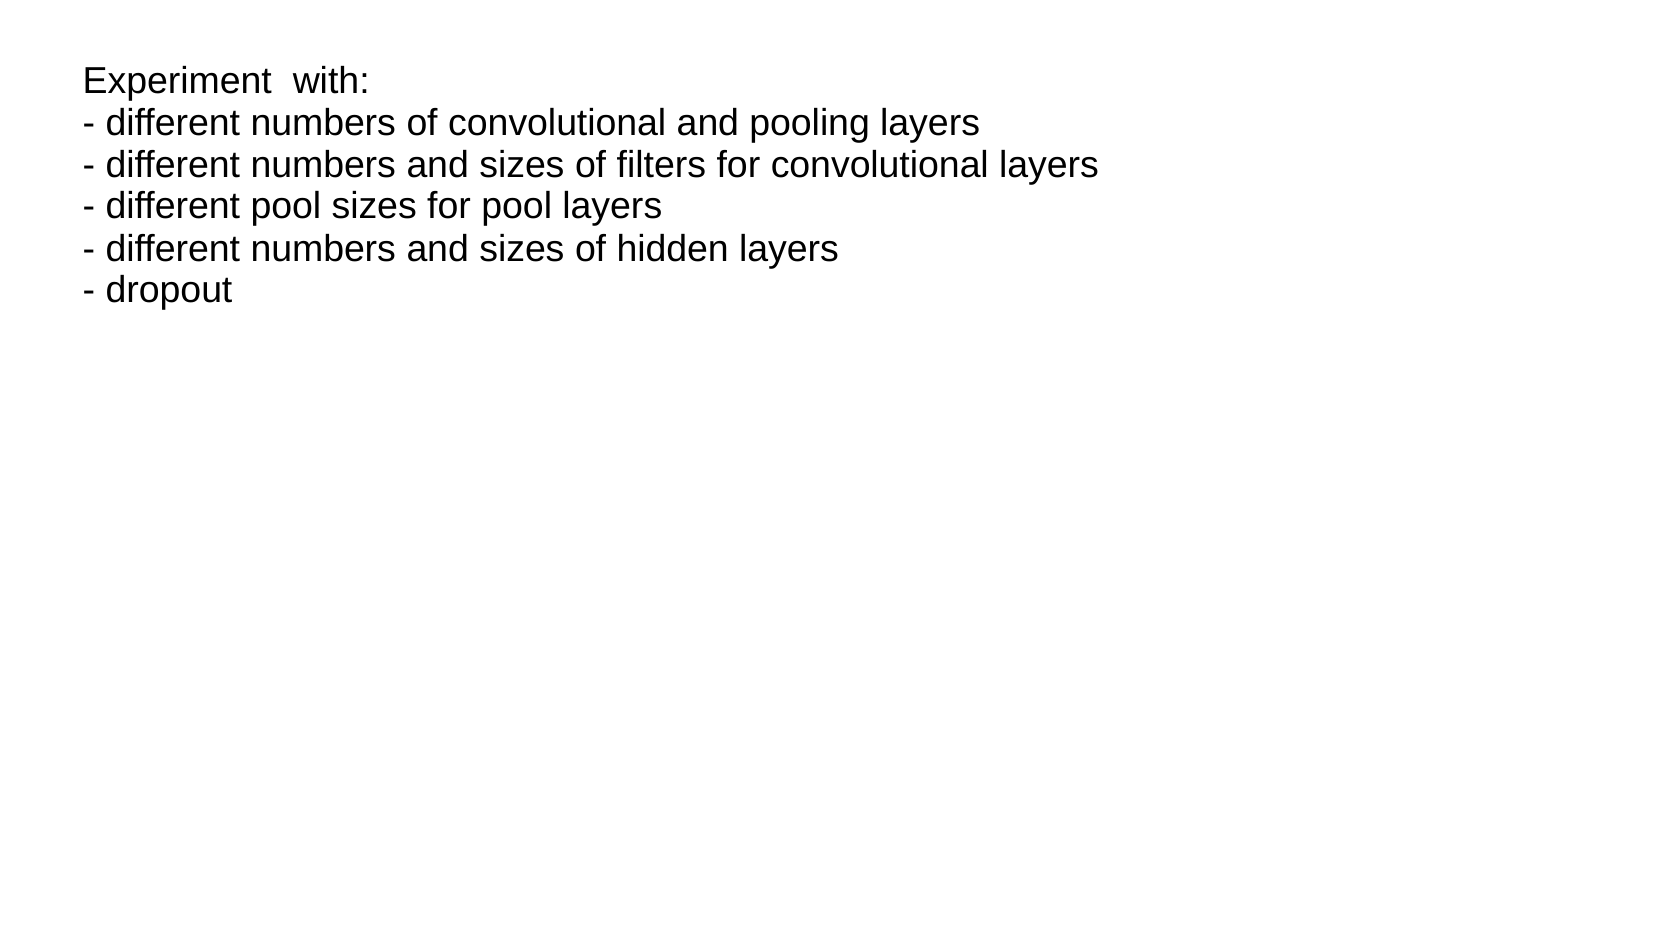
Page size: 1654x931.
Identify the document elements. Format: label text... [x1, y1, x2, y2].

subtitle Experiment with: - different numbers of convolutional and pooling layers - different numbers and sizes of filters for convolutional layers - different pool sizes for pool layers - different numbers and sizes of hidden layers - dropout [82, 59, 1571, 758]
